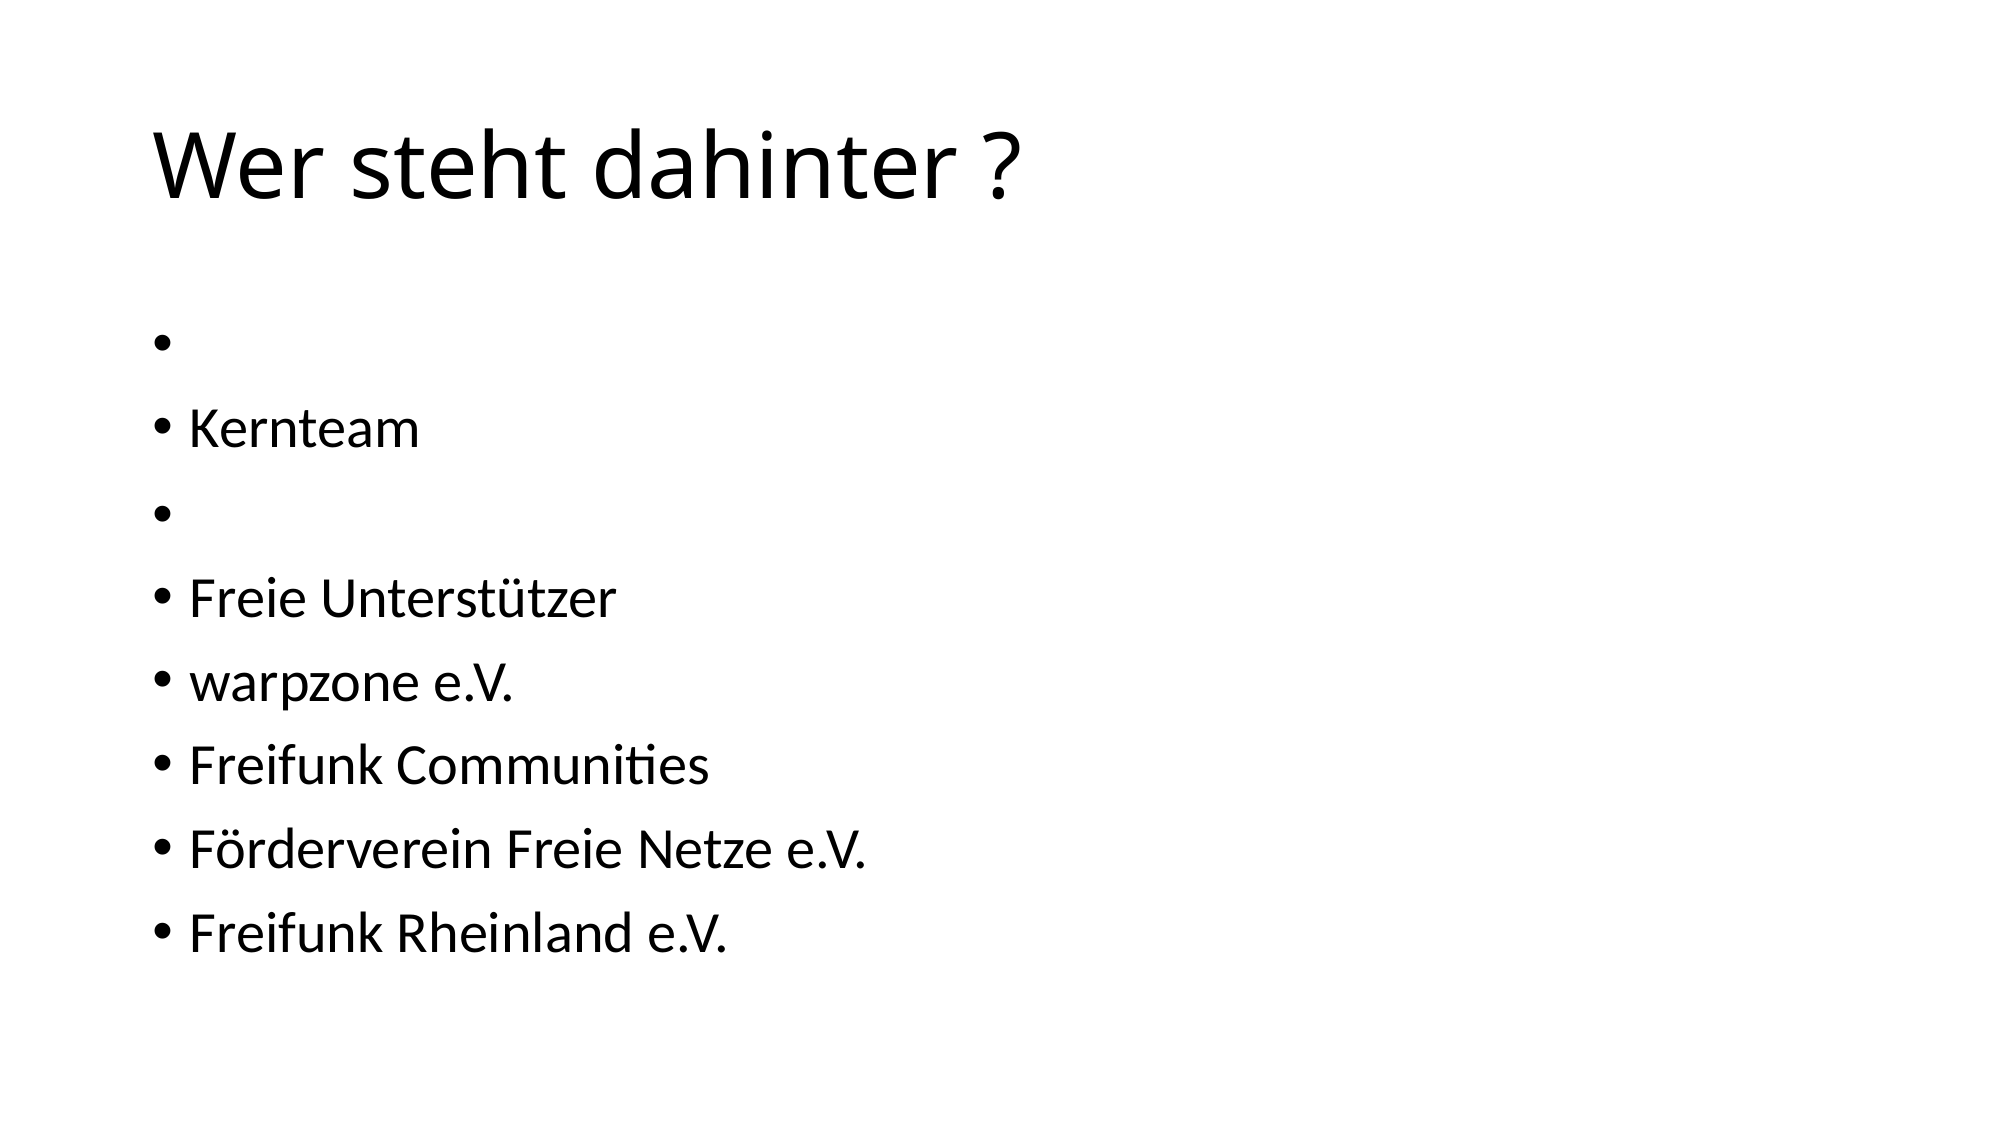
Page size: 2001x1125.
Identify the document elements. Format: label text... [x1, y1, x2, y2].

list Kernteam Freie Unterstützer warpzone e.V. Freifunk Communities Förderverein Freie Netze e.V. Freifunk Rheinland e.V. [137, 299, 1863, 1014]
title Wer steht dahinter ? [137, 59, 1863, 278]
